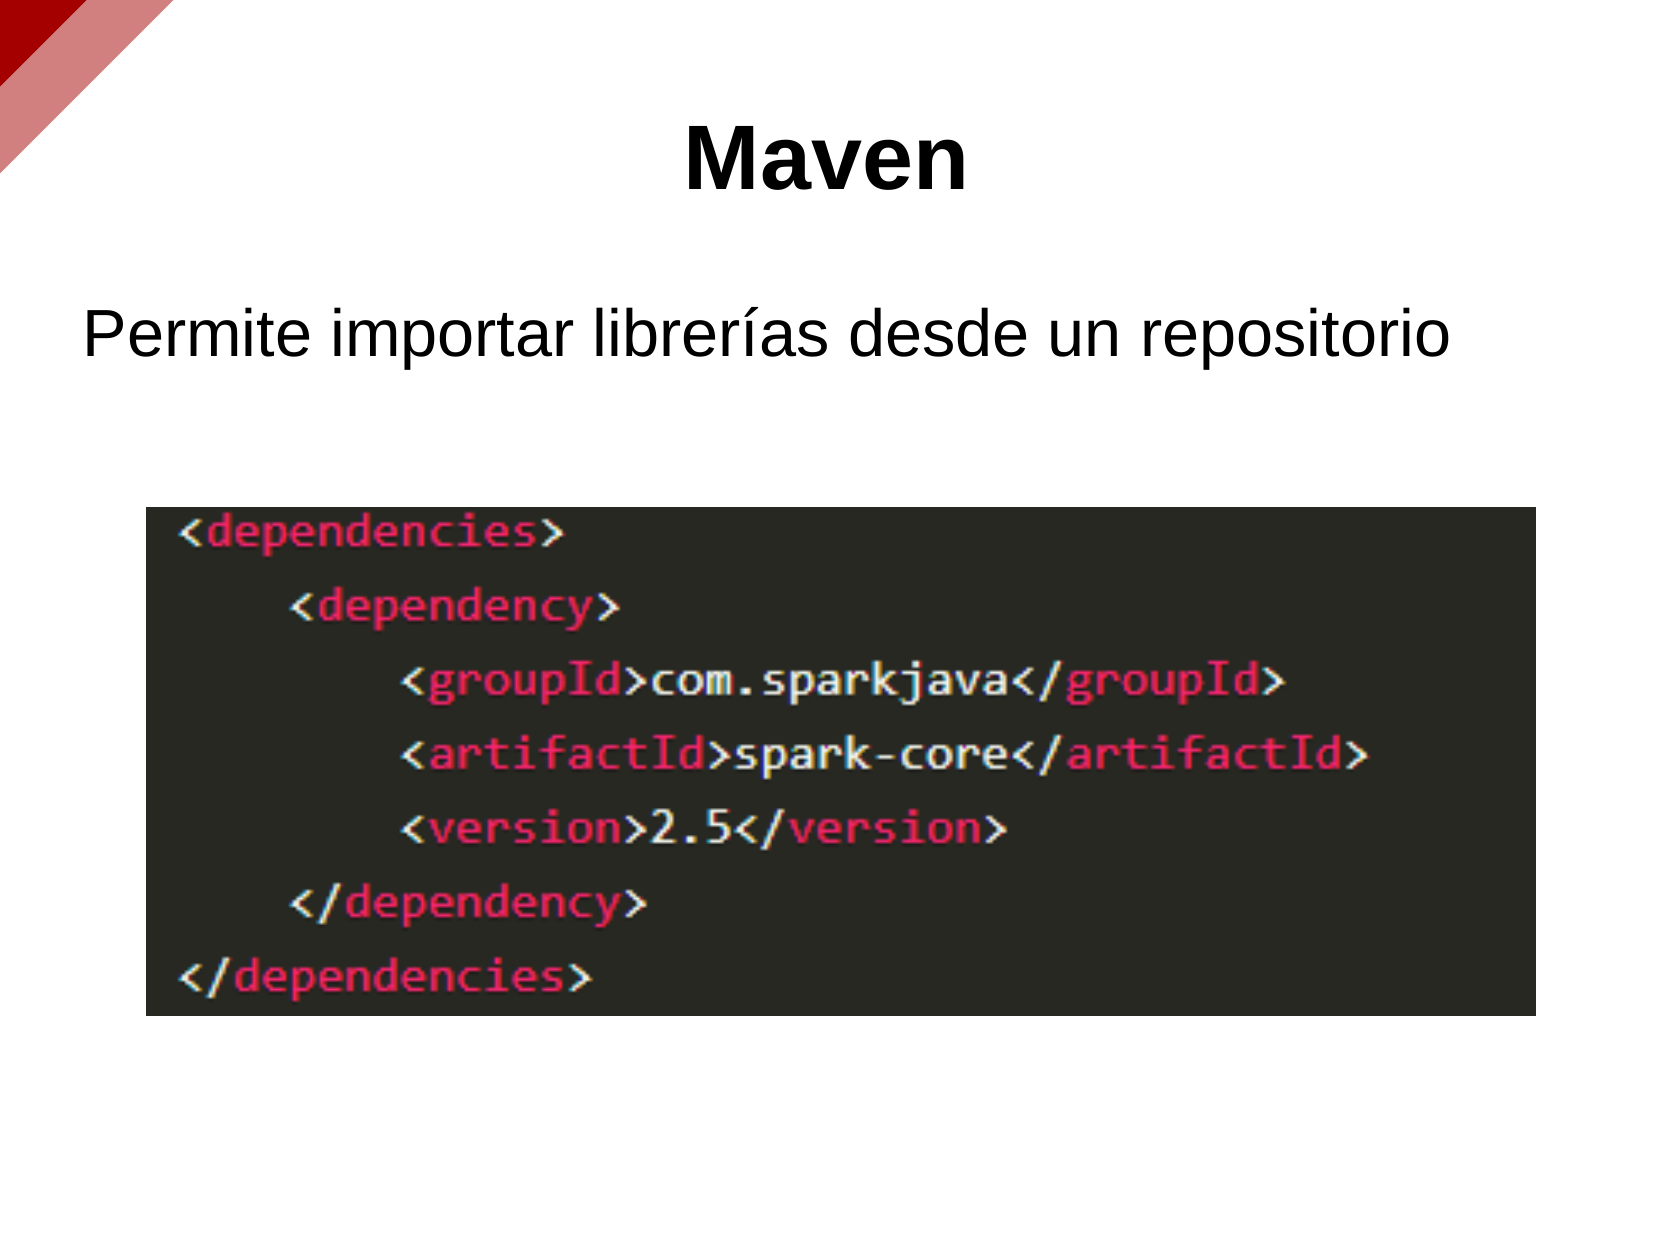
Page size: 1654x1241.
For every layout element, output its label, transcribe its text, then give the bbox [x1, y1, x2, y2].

title Maven [82, 49, 1571, 257]
list Permite importar librerías desde un repositorio [82, 290, 1571, 1010]
picture [146, 507, 1536, 1016]
